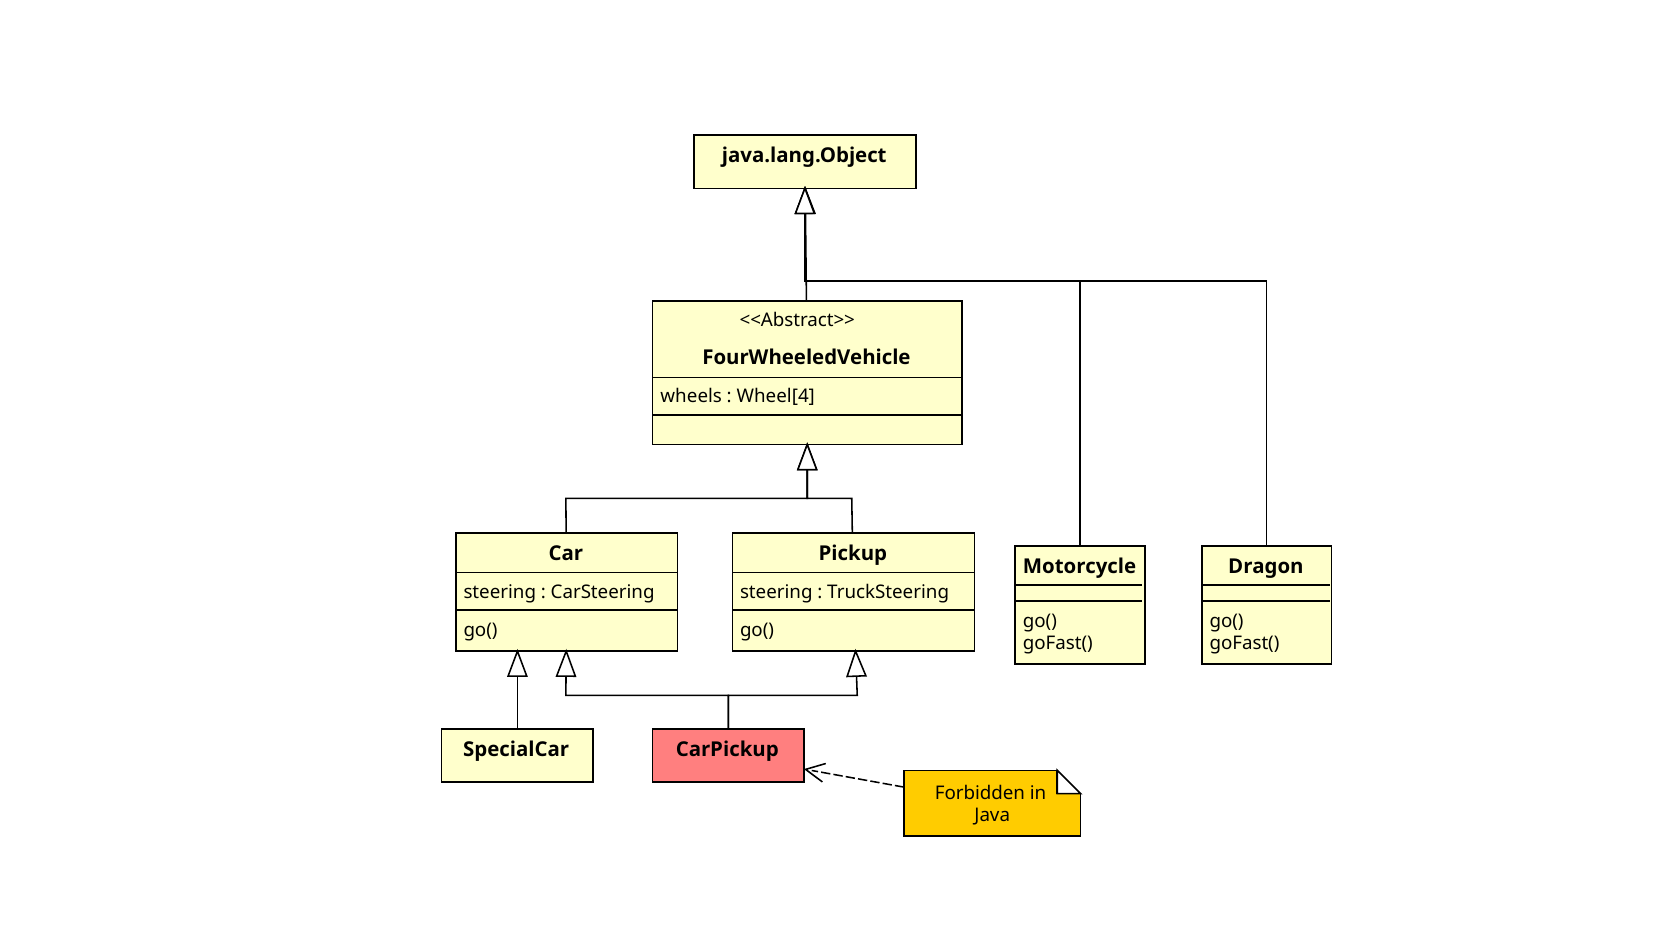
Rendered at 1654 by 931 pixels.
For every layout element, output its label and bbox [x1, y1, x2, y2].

picture [415, 109, 1357, 861]
